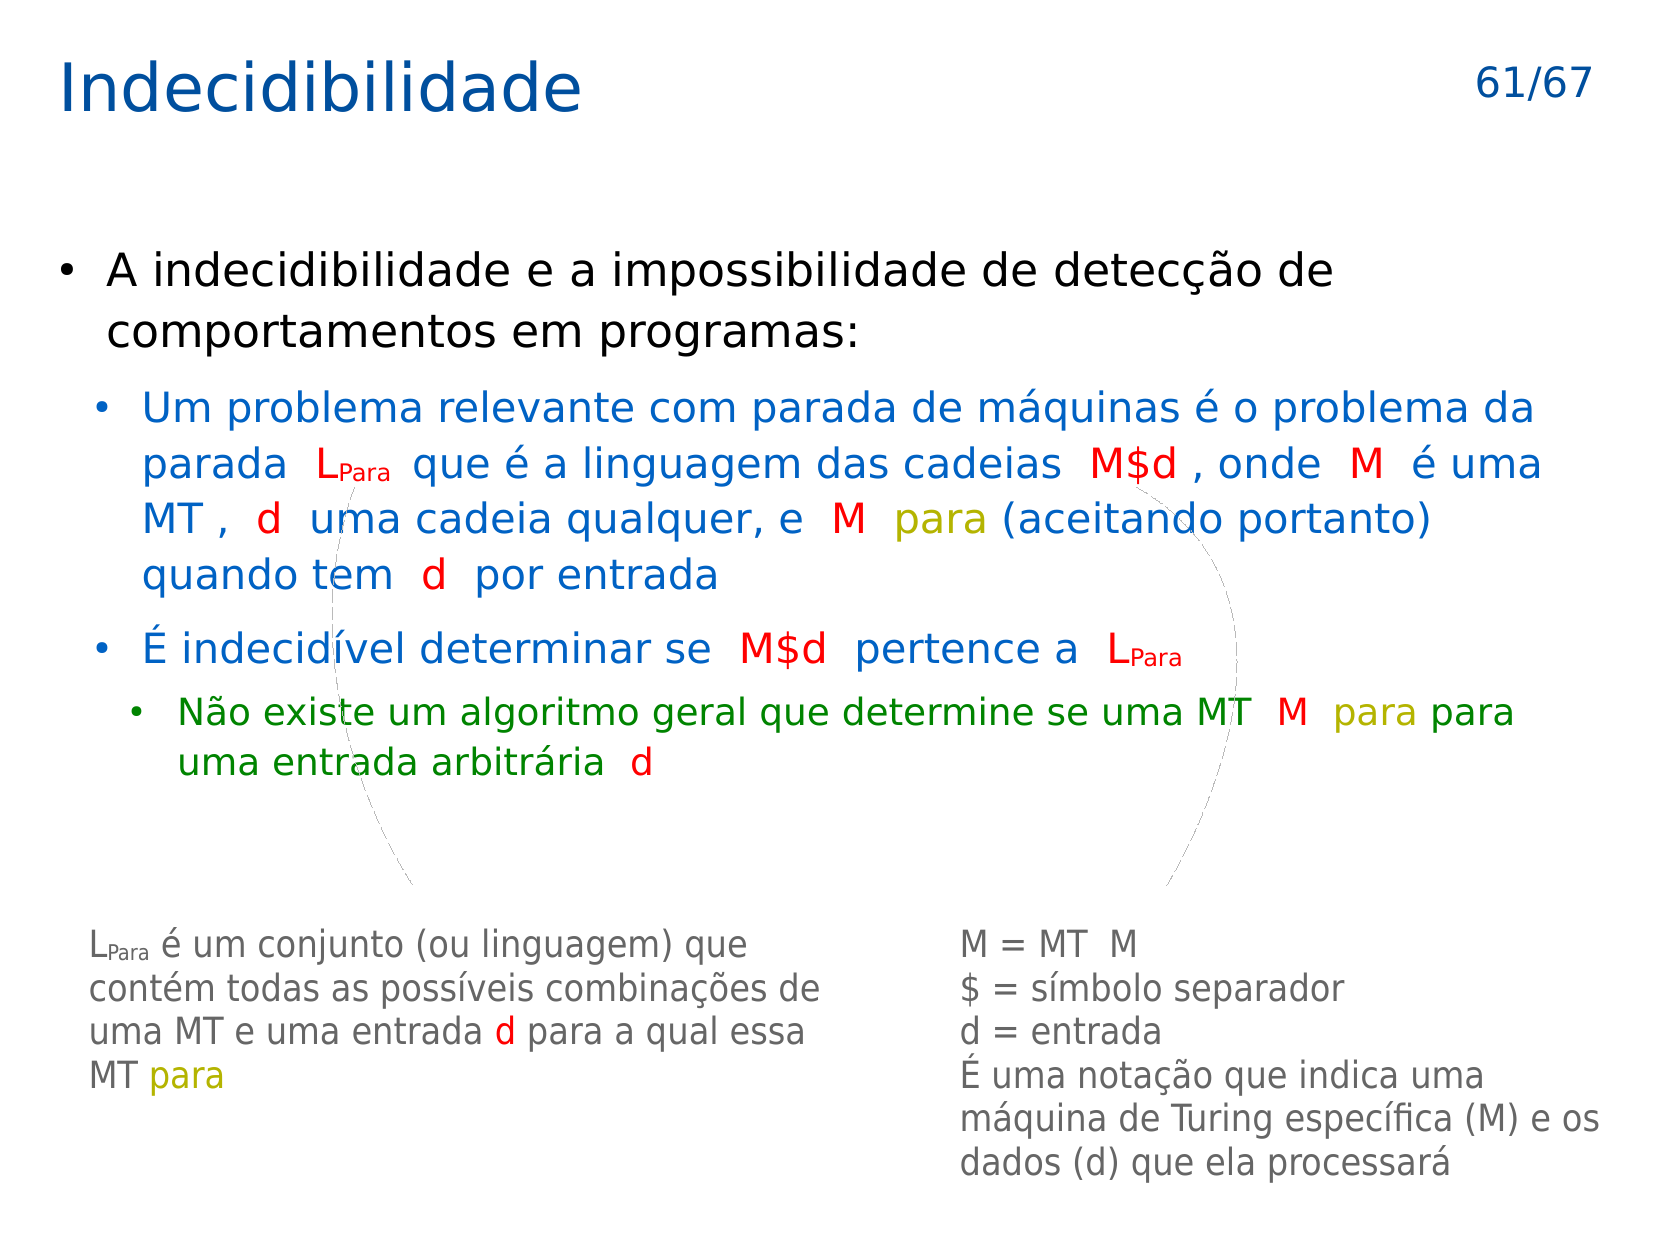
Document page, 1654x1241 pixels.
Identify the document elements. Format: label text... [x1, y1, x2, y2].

text_box M = MT M $ = símbolo separador d = entrada É uma notação que indica uma máquina de Turing específica (M) e os dados (d) que ela processará [944, 915, 1625, 1194]
list A indecidibilidade e a impossibilidade de detecção de comportamentos em programas: Um problema relevante com parada de máquinas é o problema da parada LPara que é a linguagem das cadeias M$d , onde M é uma MT , d uma cadeia qualquer, e M para (aceitando portanto) quando tem d por entrada É indecidível determinar se M$d pertence a LPara Não existe um algoritmo geral que determine se uma MT M para para uma entrada arbitrária d [59, 236, 1595, 1211]
text_box LPara é um conjunto (ou linguagem) que contém todas as possíveis combinações de uma MT e uma entrada d para a qual essa MT para [73, 915, 842, 1105]
title Indecidibilidade [59, 49, 1625, 128]
